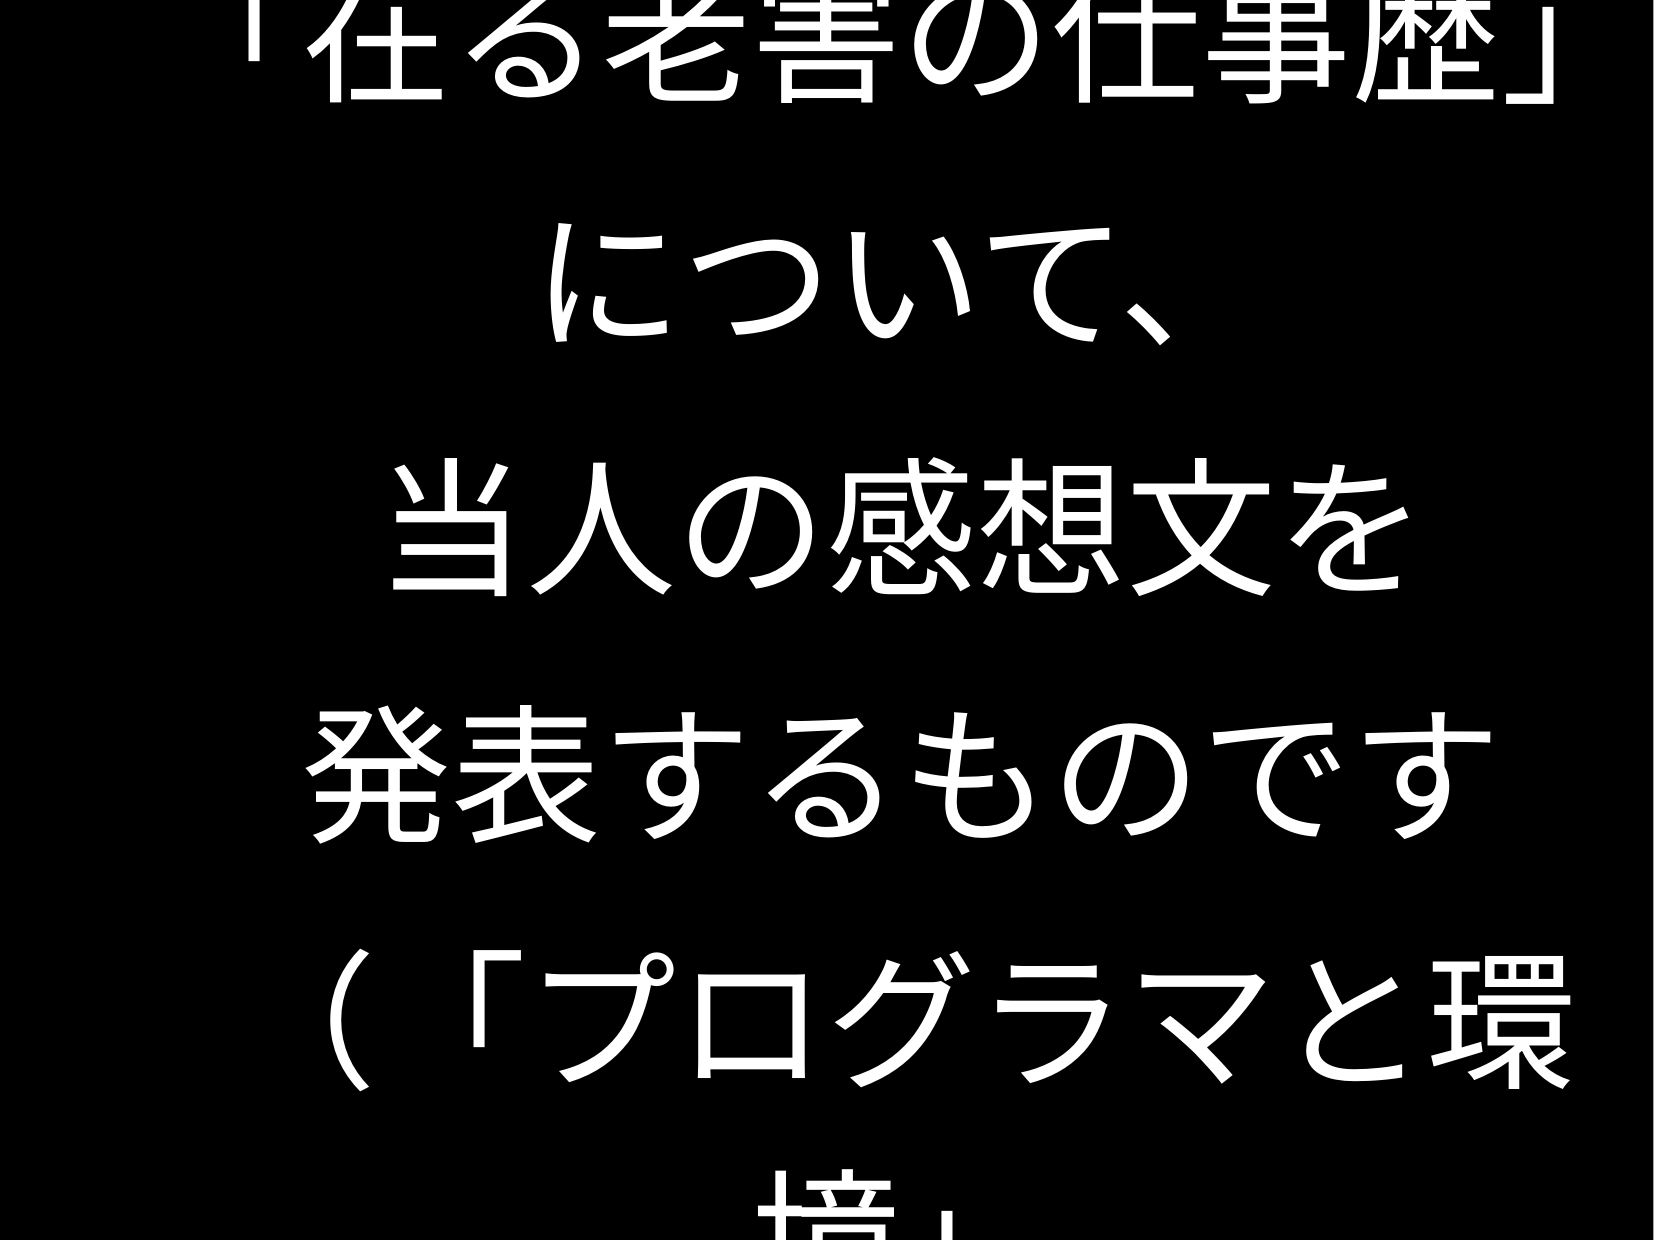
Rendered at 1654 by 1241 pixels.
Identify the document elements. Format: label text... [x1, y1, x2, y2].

list 本日は 「在る老害の仕事歴」 について、 当人の感想文を 発表するものです （「プログラマと環境」 という視点から） [47, 0, 1654, 1226]
